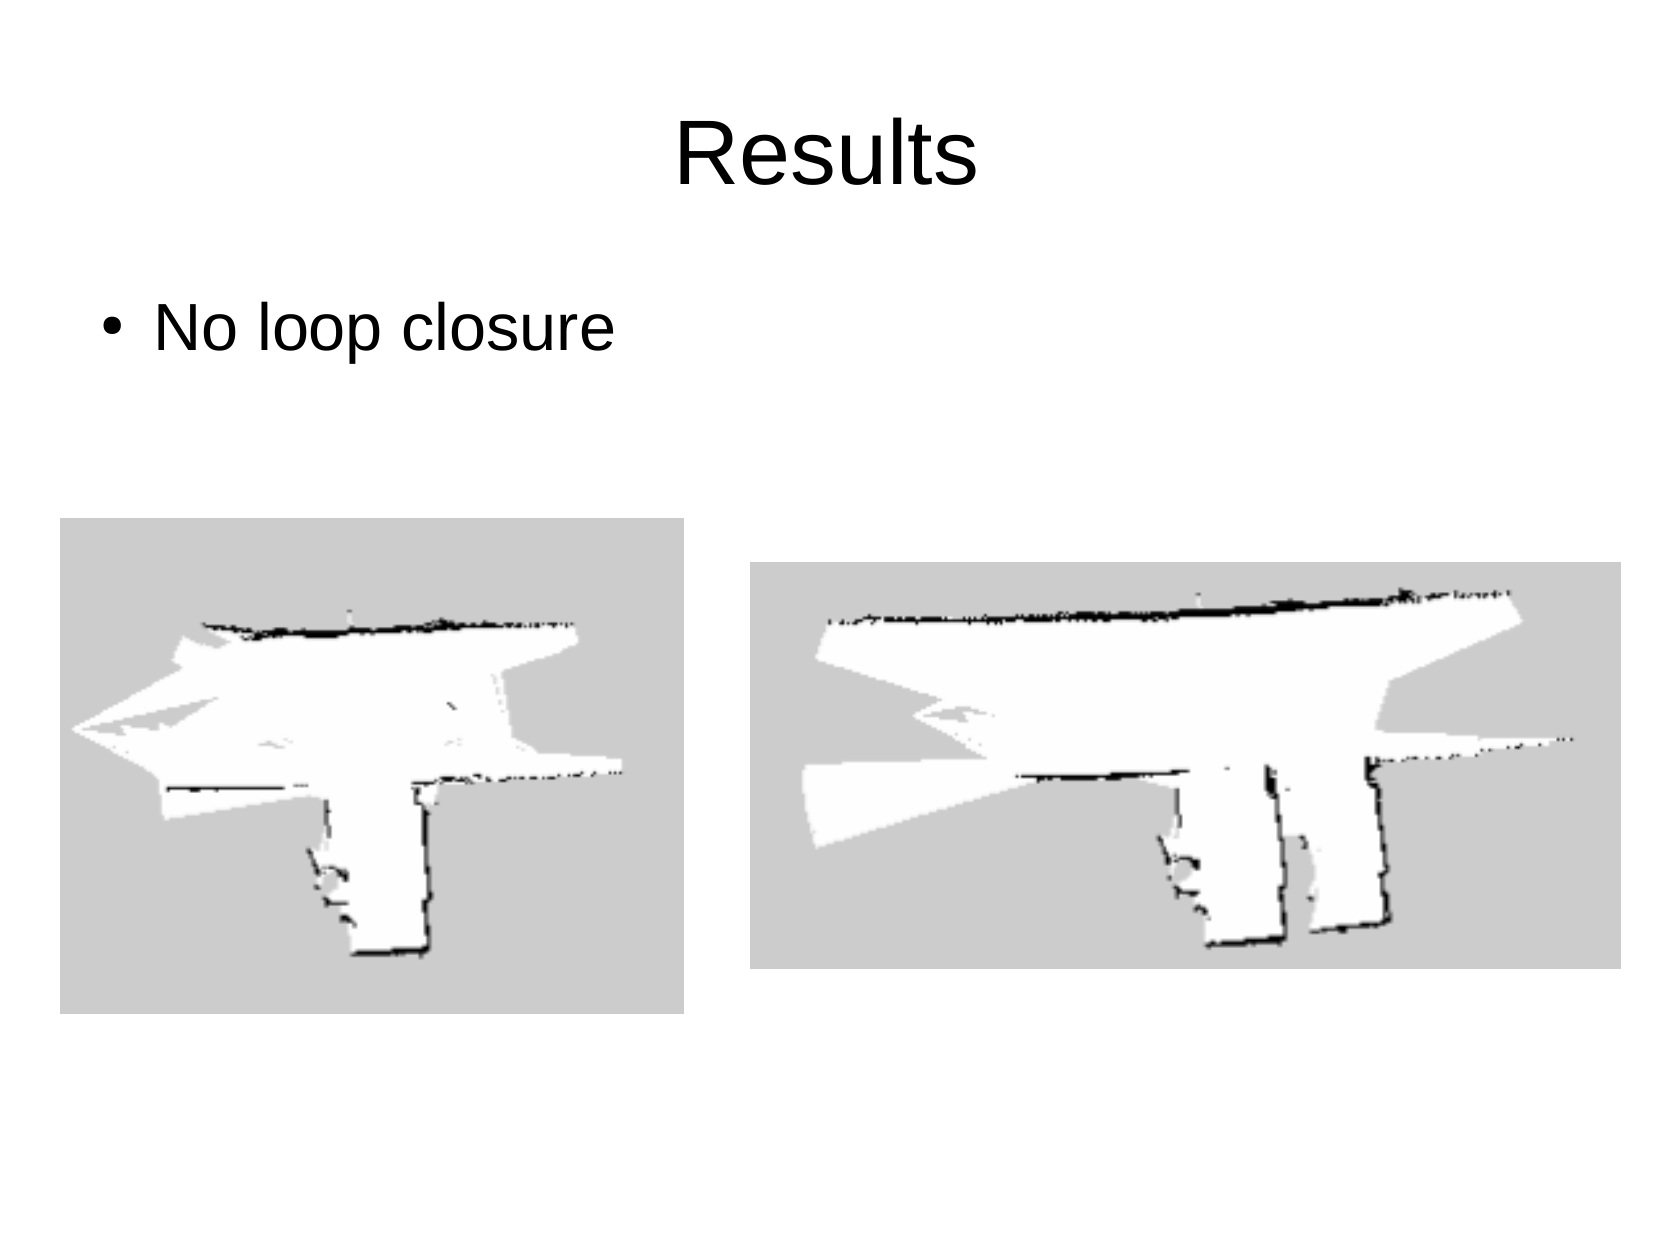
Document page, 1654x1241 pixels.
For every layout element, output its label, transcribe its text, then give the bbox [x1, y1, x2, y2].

title Results [82, 49, 1571, 257]
list No loop closure [82, 290, 1571, 1010]
picture [60, 518, 684, 1014]
picture [750, 562, 1621, 969]
